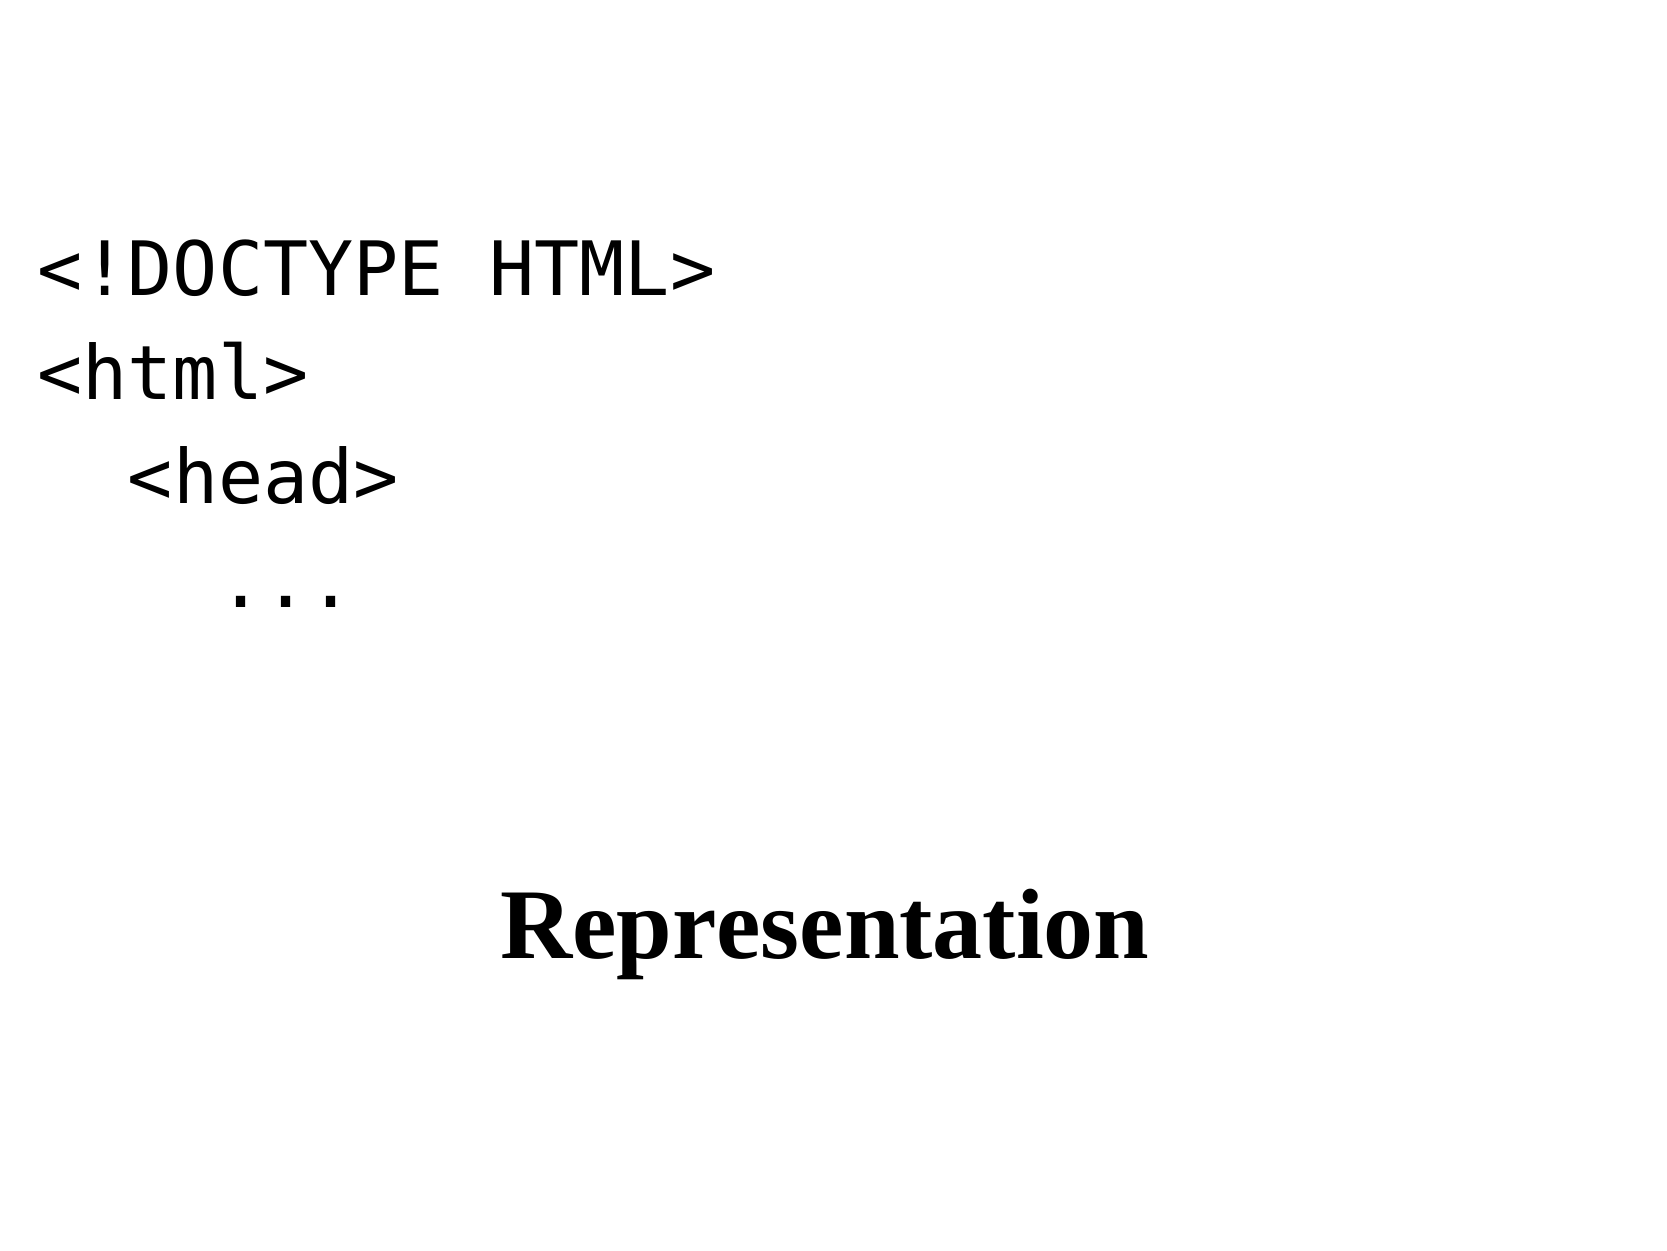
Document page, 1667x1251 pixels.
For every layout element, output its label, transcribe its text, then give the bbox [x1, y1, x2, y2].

text_box Representation [37, 862, 1613, 1126]
text_box <!DOCTYPE HTML> <html> <head> ... [37, 55, 1613, 862]
